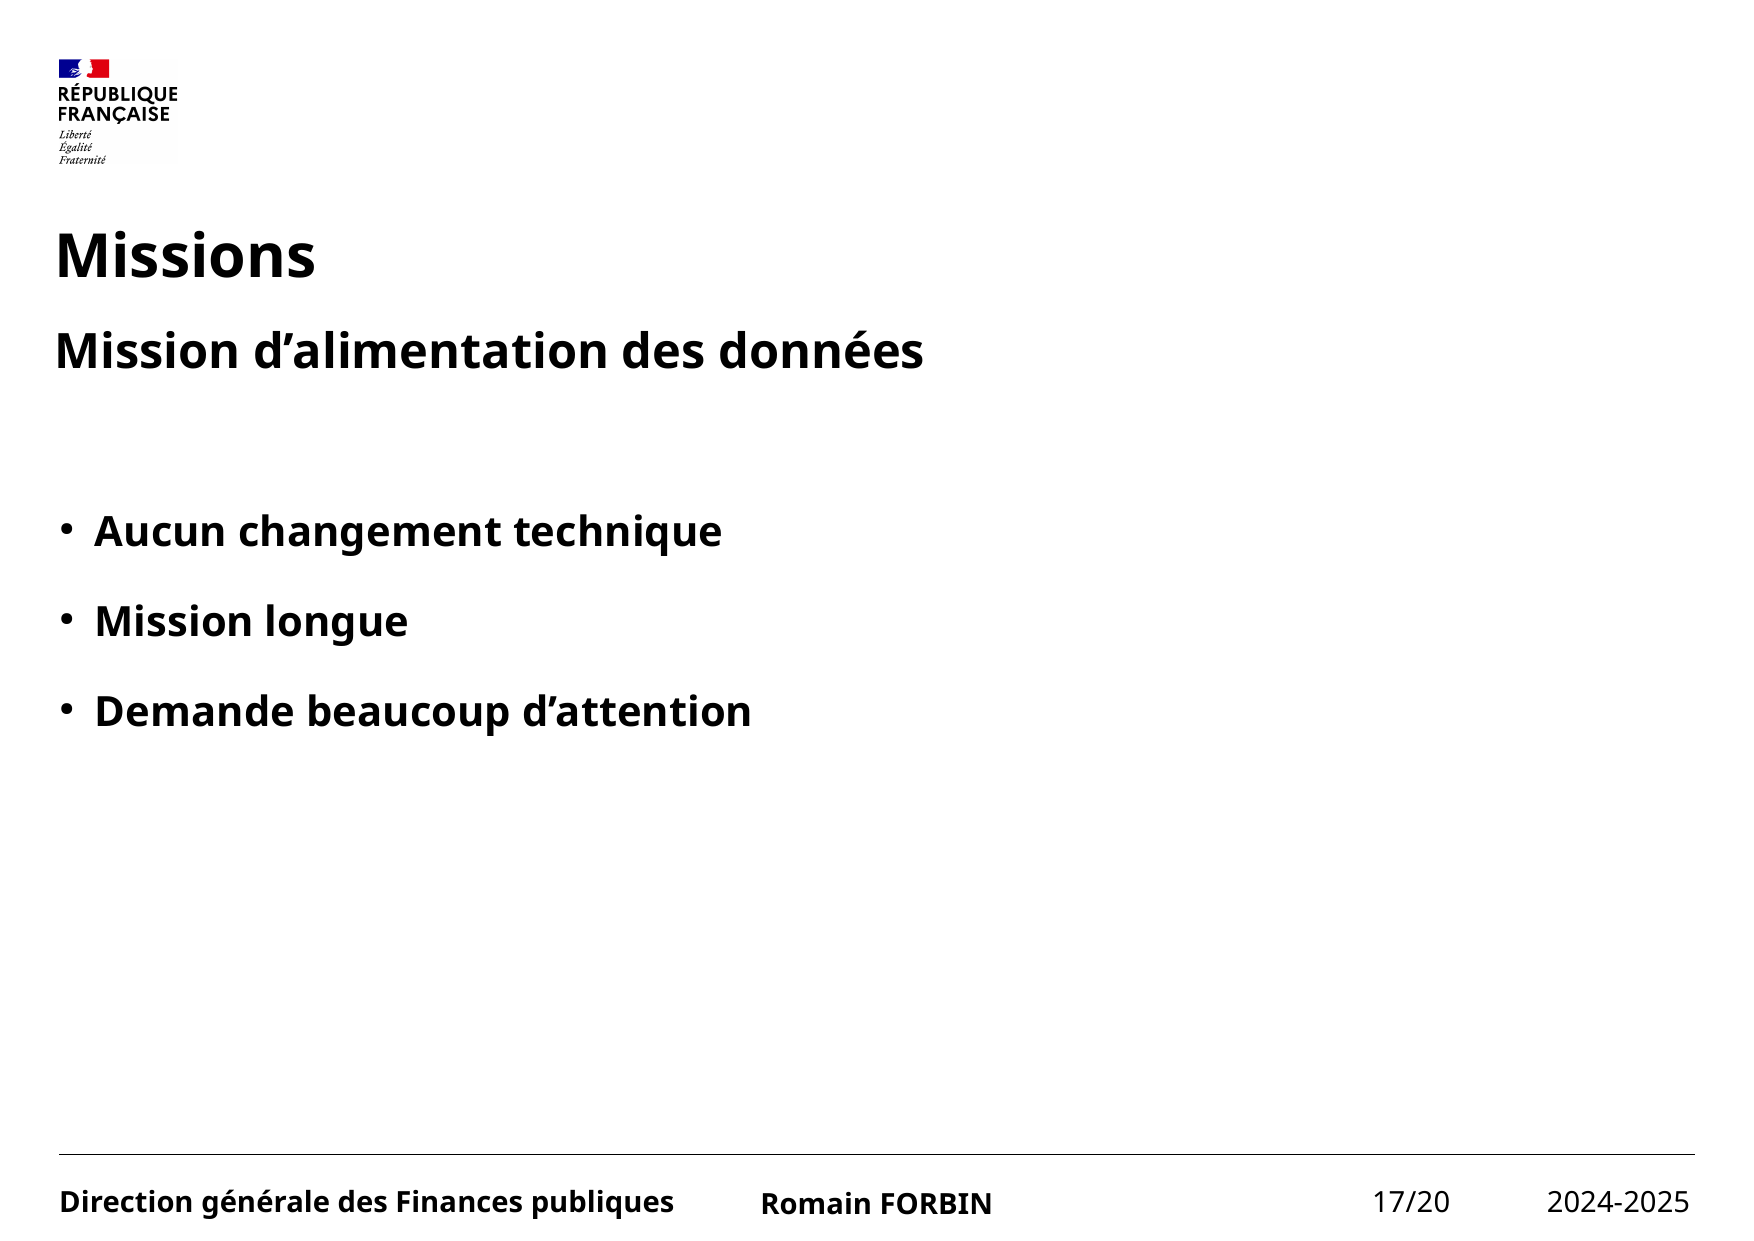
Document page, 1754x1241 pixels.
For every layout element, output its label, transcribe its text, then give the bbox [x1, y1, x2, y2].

picture [59, 59, 178, 164]
list Missions Mission d’alimentation des données [54, 212, 1448, 384]
list Aucun changement technique Mission longue Demande beaucoup d’attention [59, 501, 1638, 1152]
